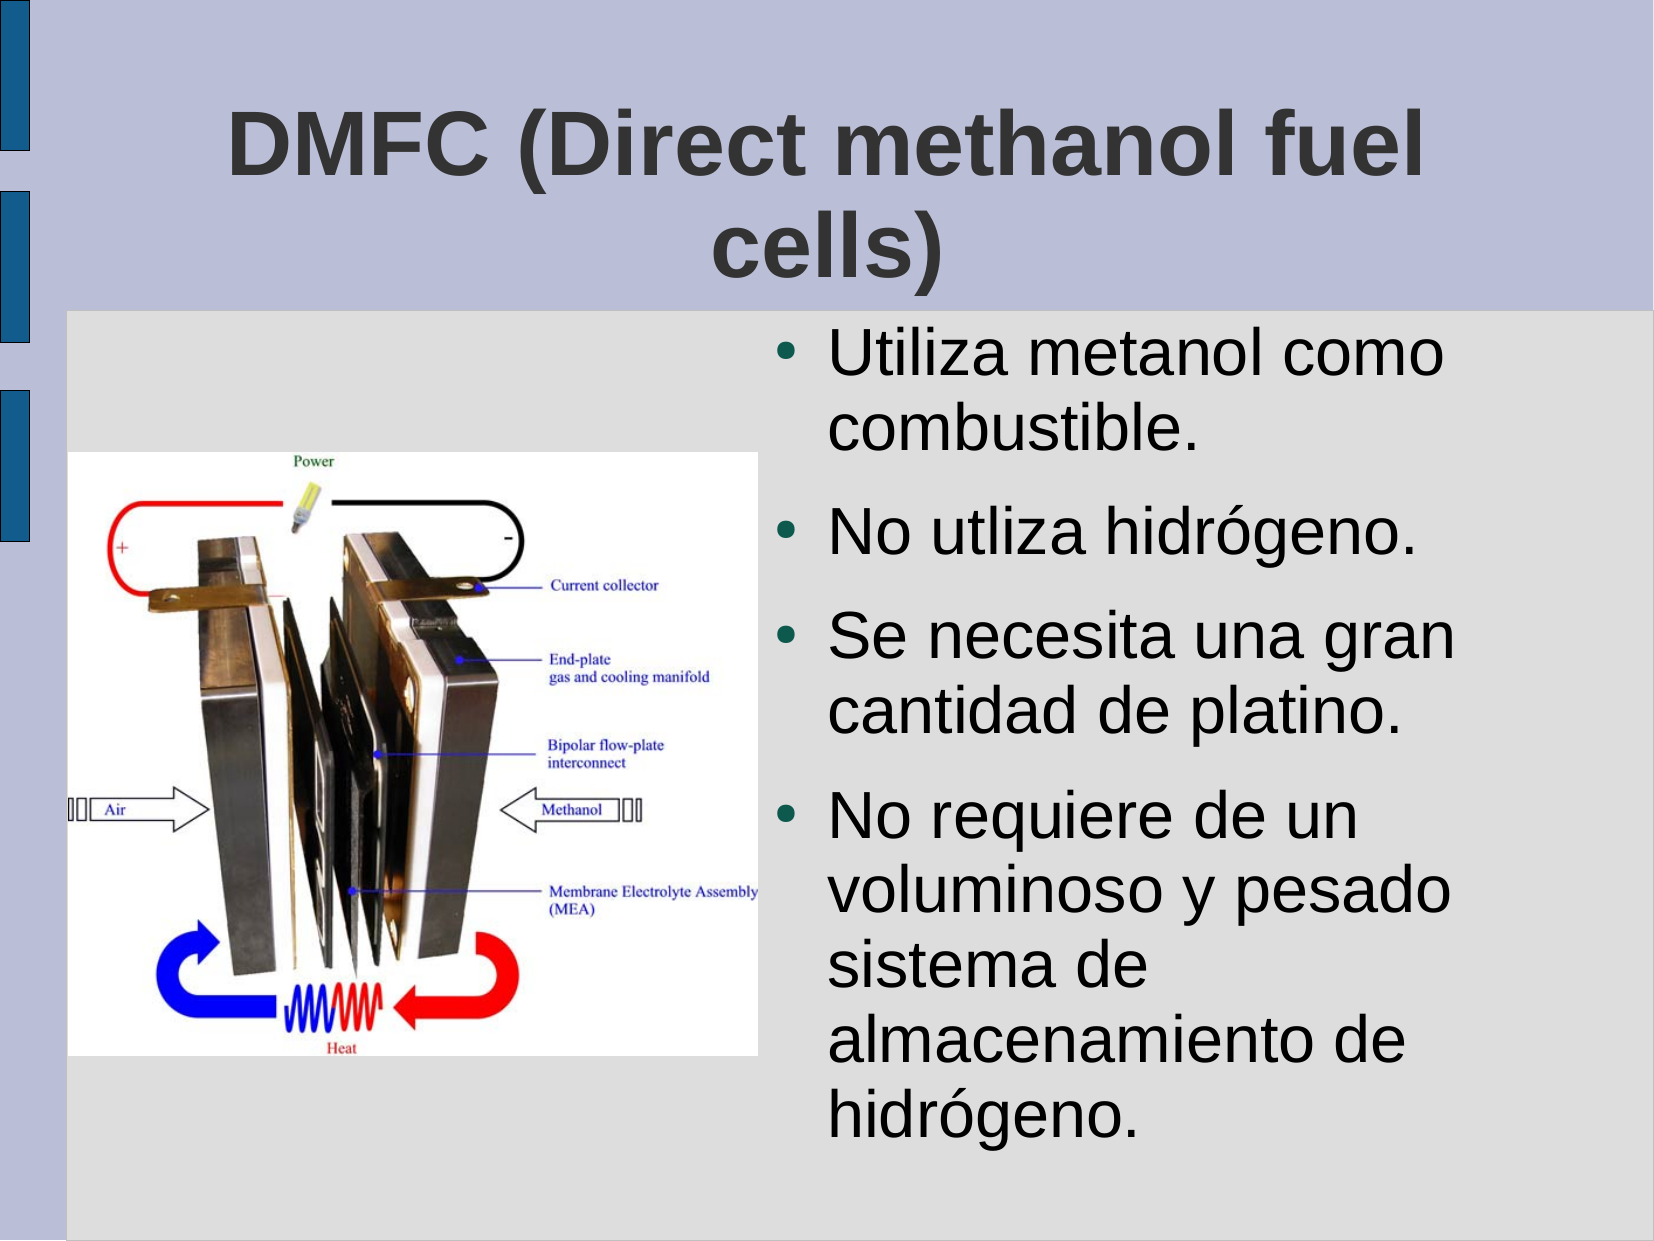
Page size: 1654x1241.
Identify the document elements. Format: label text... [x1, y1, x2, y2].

title DMFC (Direct methanol fuel cells) [121, 76, 1534, 313]
picture [68, 452, 756, 1056]
list Utiliza metanol como combustible. No utliza hidrógeno. Se necesita una gran cantidad de platino. No requiere de un voluminoso y pesado sistema de almacenamiento de hidrógeno. [756, 315, 1625, 1235]
